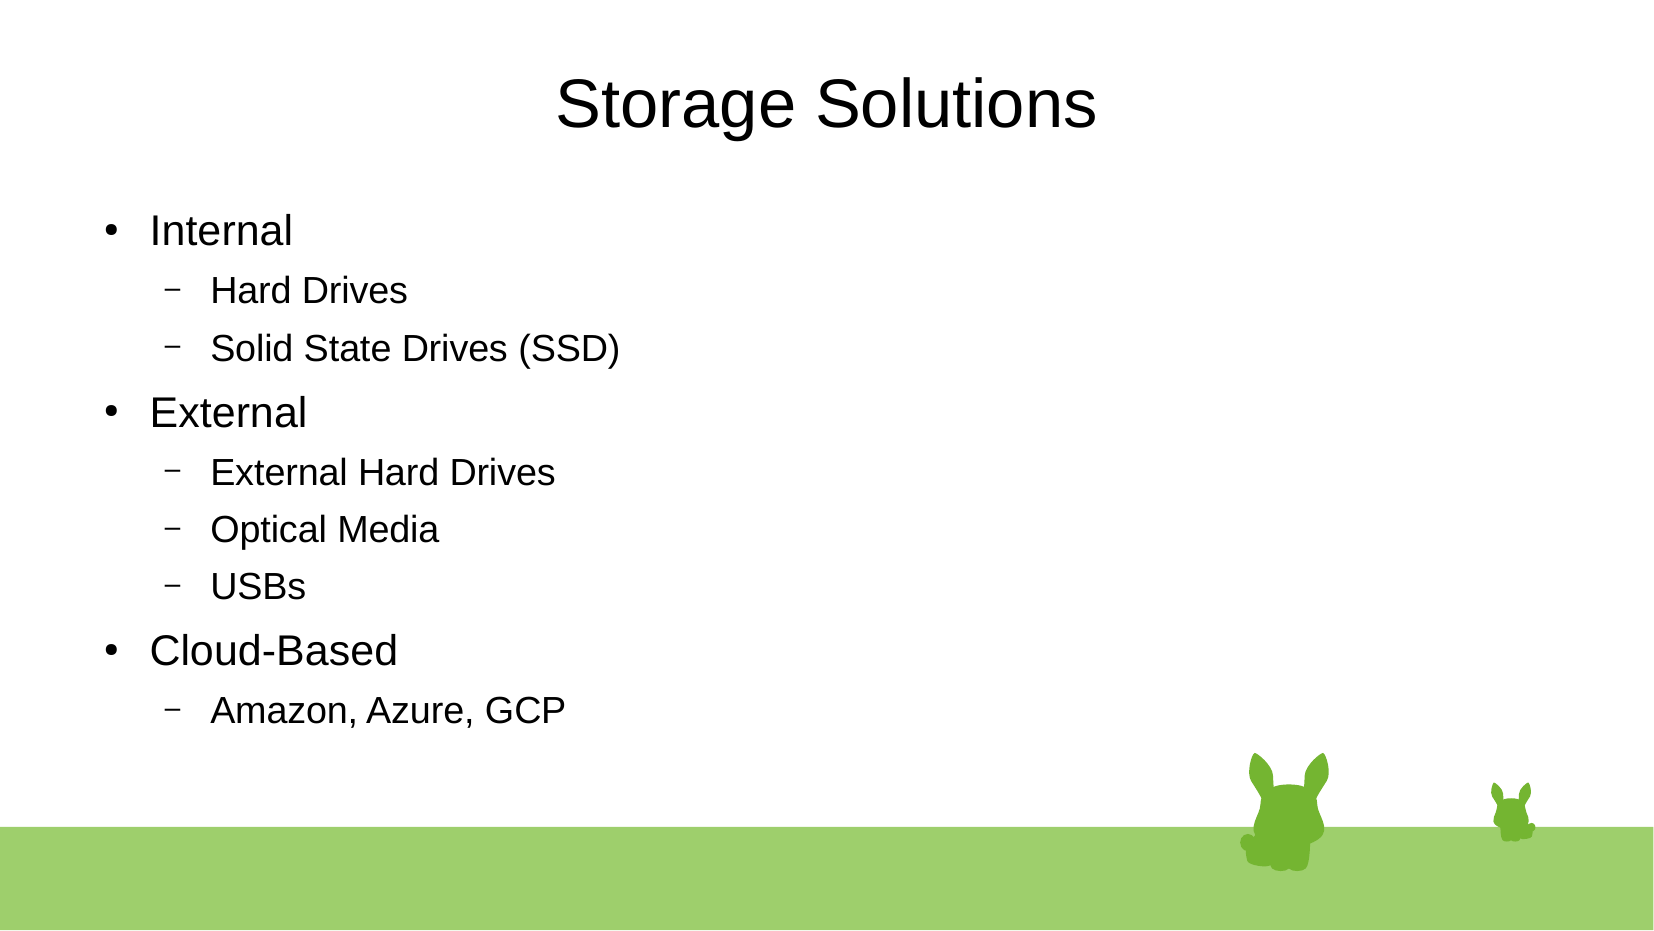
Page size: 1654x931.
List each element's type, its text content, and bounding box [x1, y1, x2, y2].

list Internal Hard Drives Solid State Drives (SSD) External External Hard Drives Optical Media USBs Cloud-Based Amazon, Azure, GCP [88, 206, 1565, 739]
title Storage Solutions [88, 29, 1565, 178]
